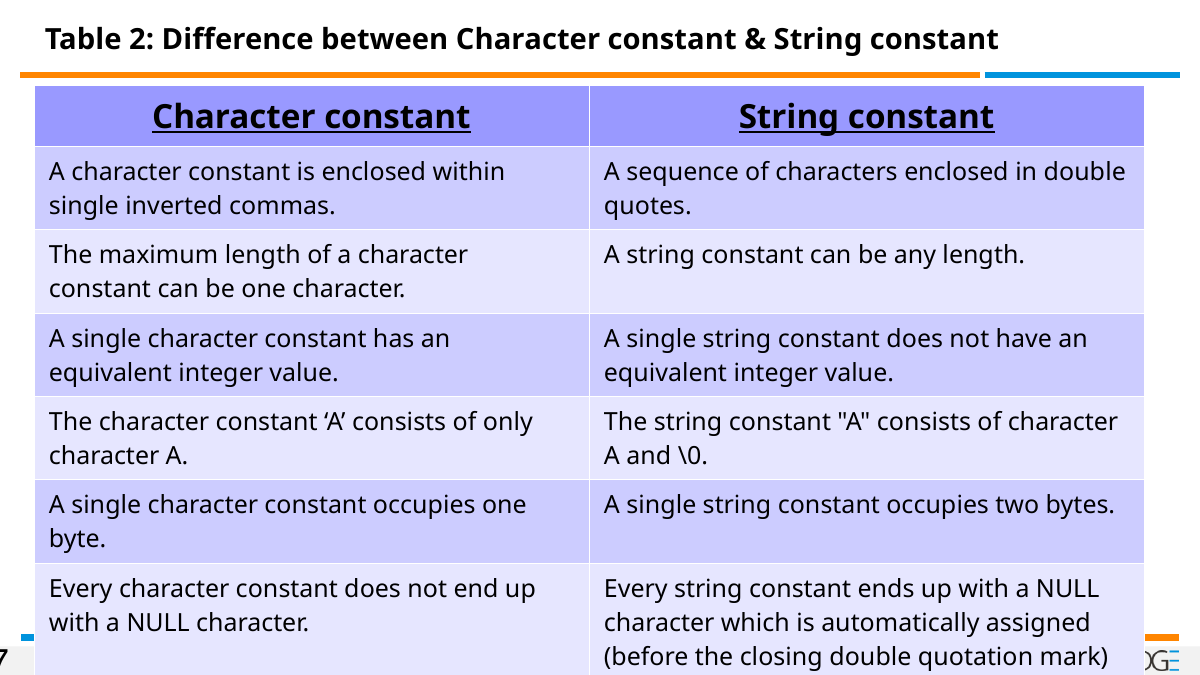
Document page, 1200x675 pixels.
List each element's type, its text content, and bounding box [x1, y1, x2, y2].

table_cell A character constant is enclosed within single inverted commas. [35, 147, 589, 229]
table_cell A single string constant occupies two bytes. [590, 480, 1144, 563]
text_box Table 2: Difference between Character constant & String constant [30, 10, 1156, 61]
table_header Character constant [35, 86, 589, 146]
table_cell The string constant "A" consists of character A and \0. [590, 397, 1144, 479]
table_cell A single character constant has an equivalent integer value. [35, 314, 589, 396]
table_cell Every string constant ends up with a NULL character which is automatically assigned (before the closing double quotation mark) by the compiler. [590, 564, 1144, 675]
table_header String constant [590, 86, 1144, 146]
table_cell The character constant ‘A’ consists of only character A. [35, 397, 589, 479]
table_cell A sequence of characters enclosed in double quotes. [590, 147, 1144, 229]
table_cell Every character constant does not end up with a NULL character. [35, 564, 589, 675]
picture [1145, 650, 1179, 671]
table_cell A single string constant does not have an equivalent integer value. [590, 314, 1144, 396]
table_cell The maximum length of a character constant can be one character. [35, 230, 589, 313]
table_cell A single character constant occupies one byte. [35, 480, 589, 563]
table_cell A string constant can be any length. [590, 230, 1144, 313]
